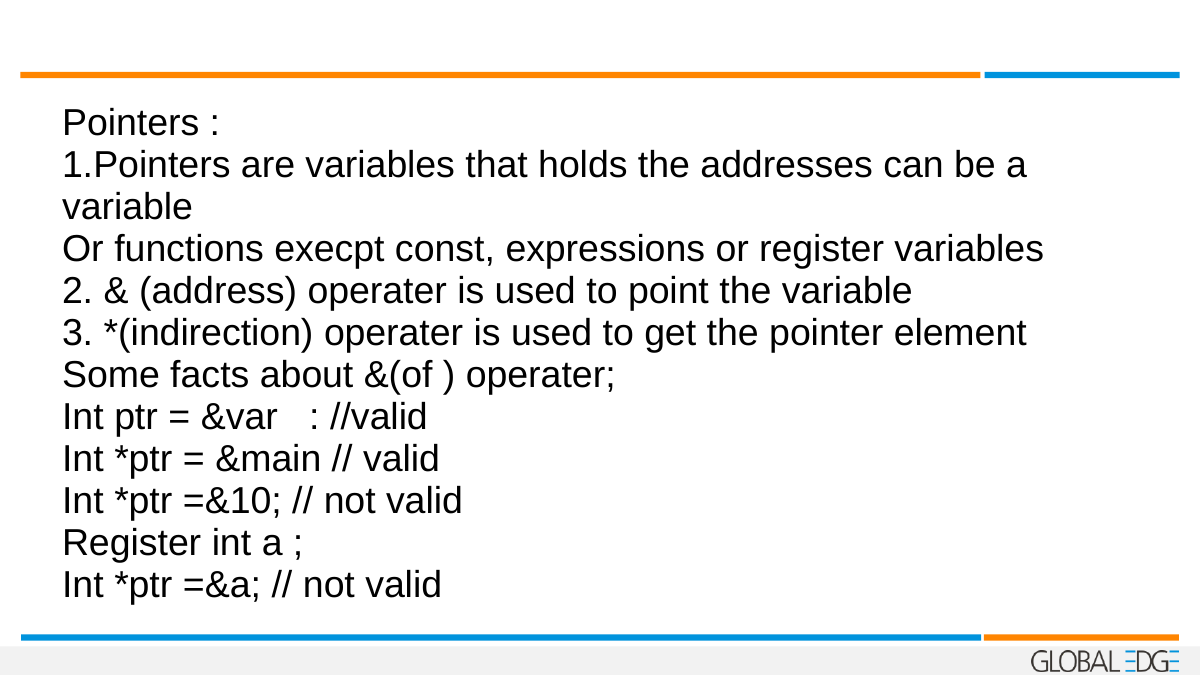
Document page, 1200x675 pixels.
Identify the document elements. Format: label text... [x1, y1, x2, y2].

picture [1031, 656, 1179, 672]
text_box Pointers : 1.Pointers are variables that holds the addresses can be a variable Or functions execpt const, expressions or register variables 2. & (address) operater is used to point the variable 3. *(indirection) operater is used to get the pointer element Some facts about &(of ) operater; Int ptr = &var : //valid Int *ptr = &main // valid Int *ptr =&10; // not valid Register int a ; Int *ptr =&a; // not valid [47, 94, 1182, 656]
